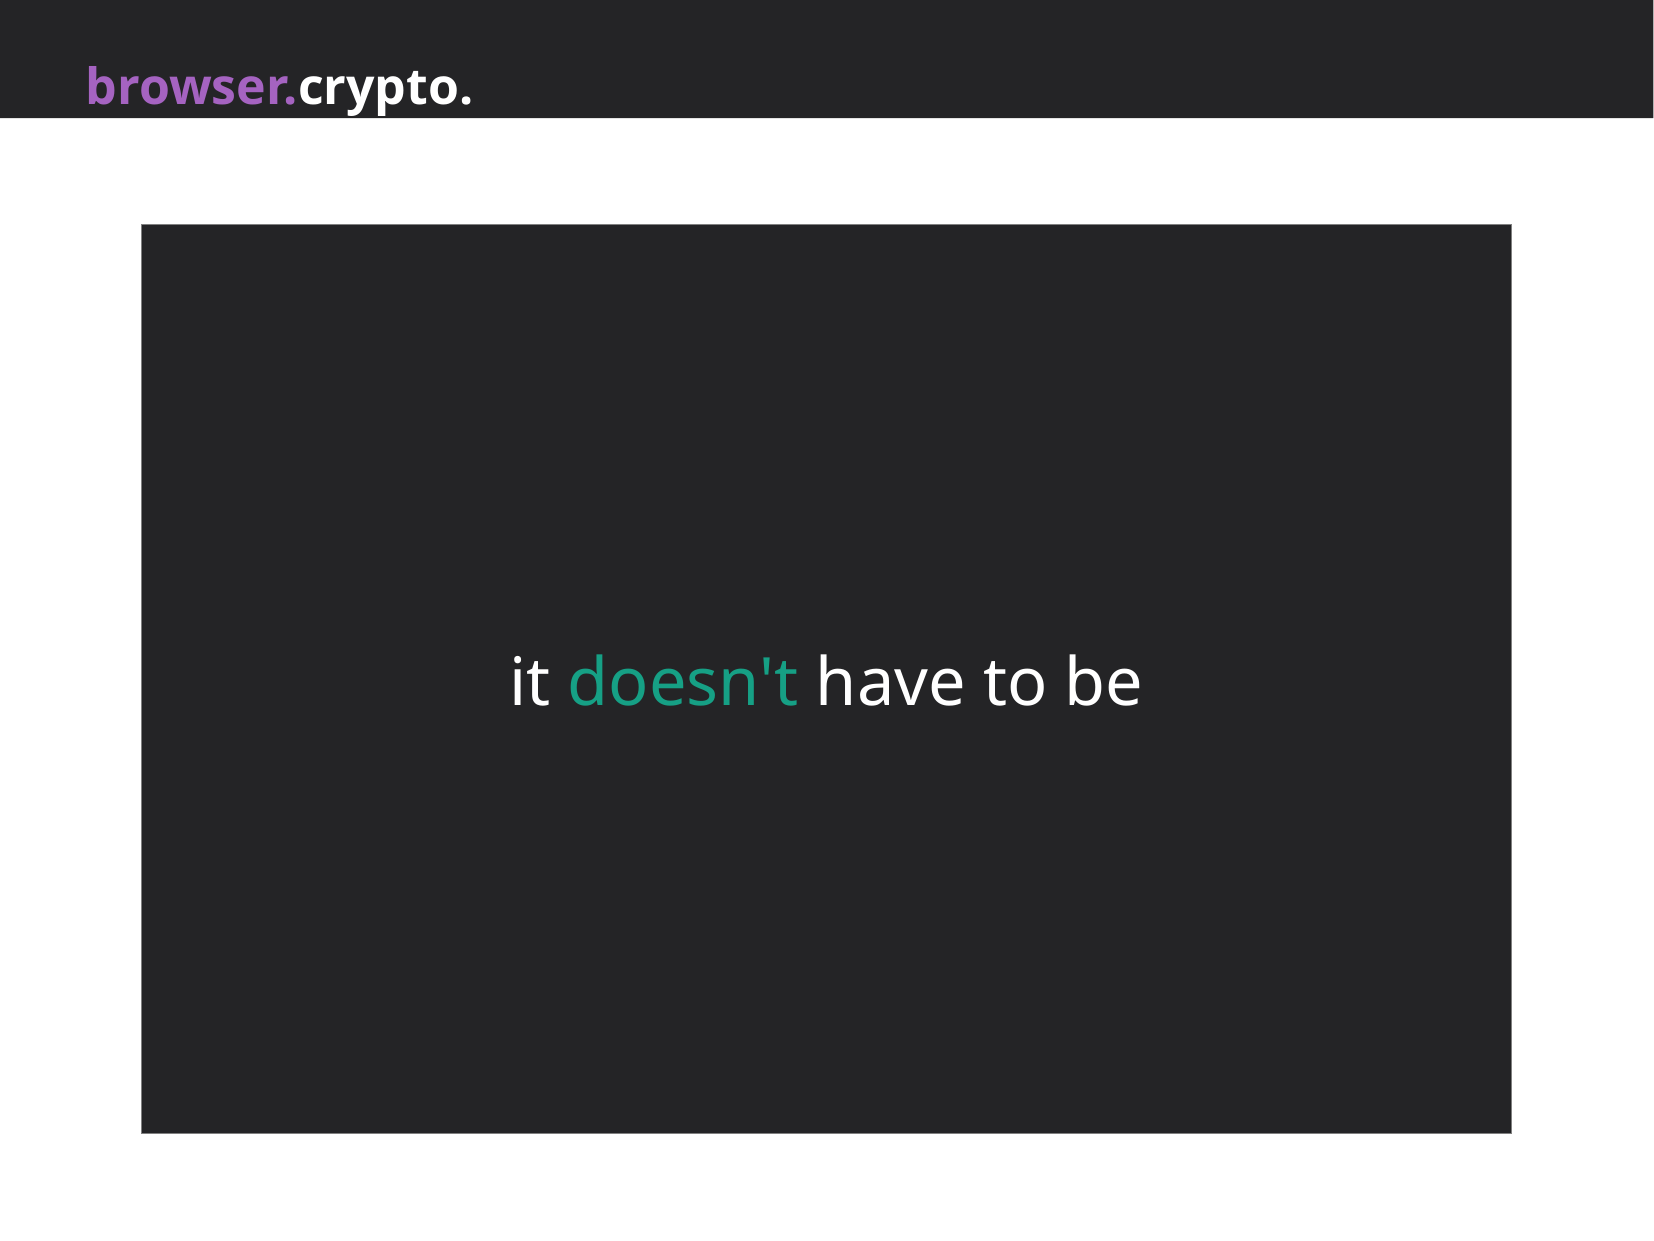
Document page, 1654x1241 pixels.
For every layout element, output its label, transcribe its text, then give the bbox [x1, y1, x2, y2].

text_box browser.crypto. [70, 43, 567, 119]
text_box [0, 0, 1654, 119]
text_box it doesn't have to be [141, 224, 1512, 1134]
text_box [165, 531, 1441, 1087]
